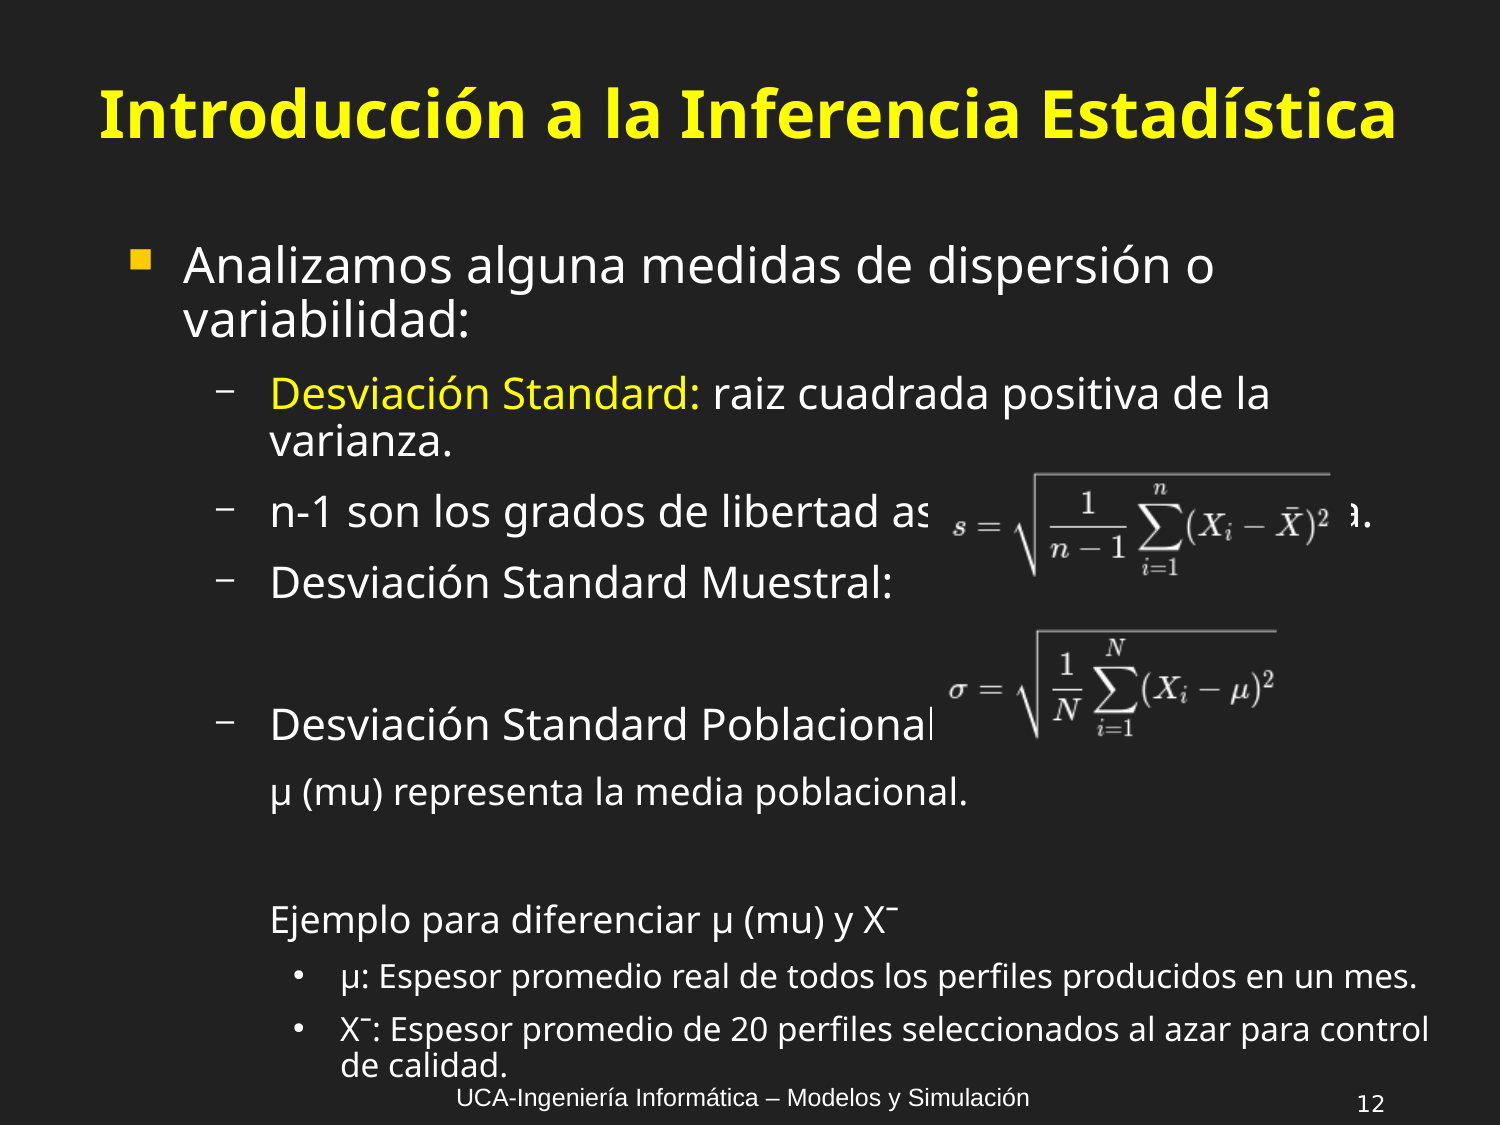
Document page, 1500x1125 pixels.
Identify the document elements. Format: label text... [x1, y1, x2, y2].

list Analizamos alguna medidas de dispersión o variabilidad: Desviación Standard: raiz cuadrada positiva de la varianza. n-1 son los grados de libertad asociados a la varianza. Desviación Standard Muestral: Desviación Standard Poblacional: μ (mu) representa la media poblacional. Ejemplo para diferenciar μ (mu) y Xˉ μ: Espesor promedio real de todos los perfiles producidos en un mes. Xˉ: Espesor promedio de 20 perfiles seleccionados al azar para control de calidad. [112, 232, 1463, 1051]
title Introducción a la Inferencia Estadística [75, 37, 1426, 188]
picture [928, 449, 1351, 763]
